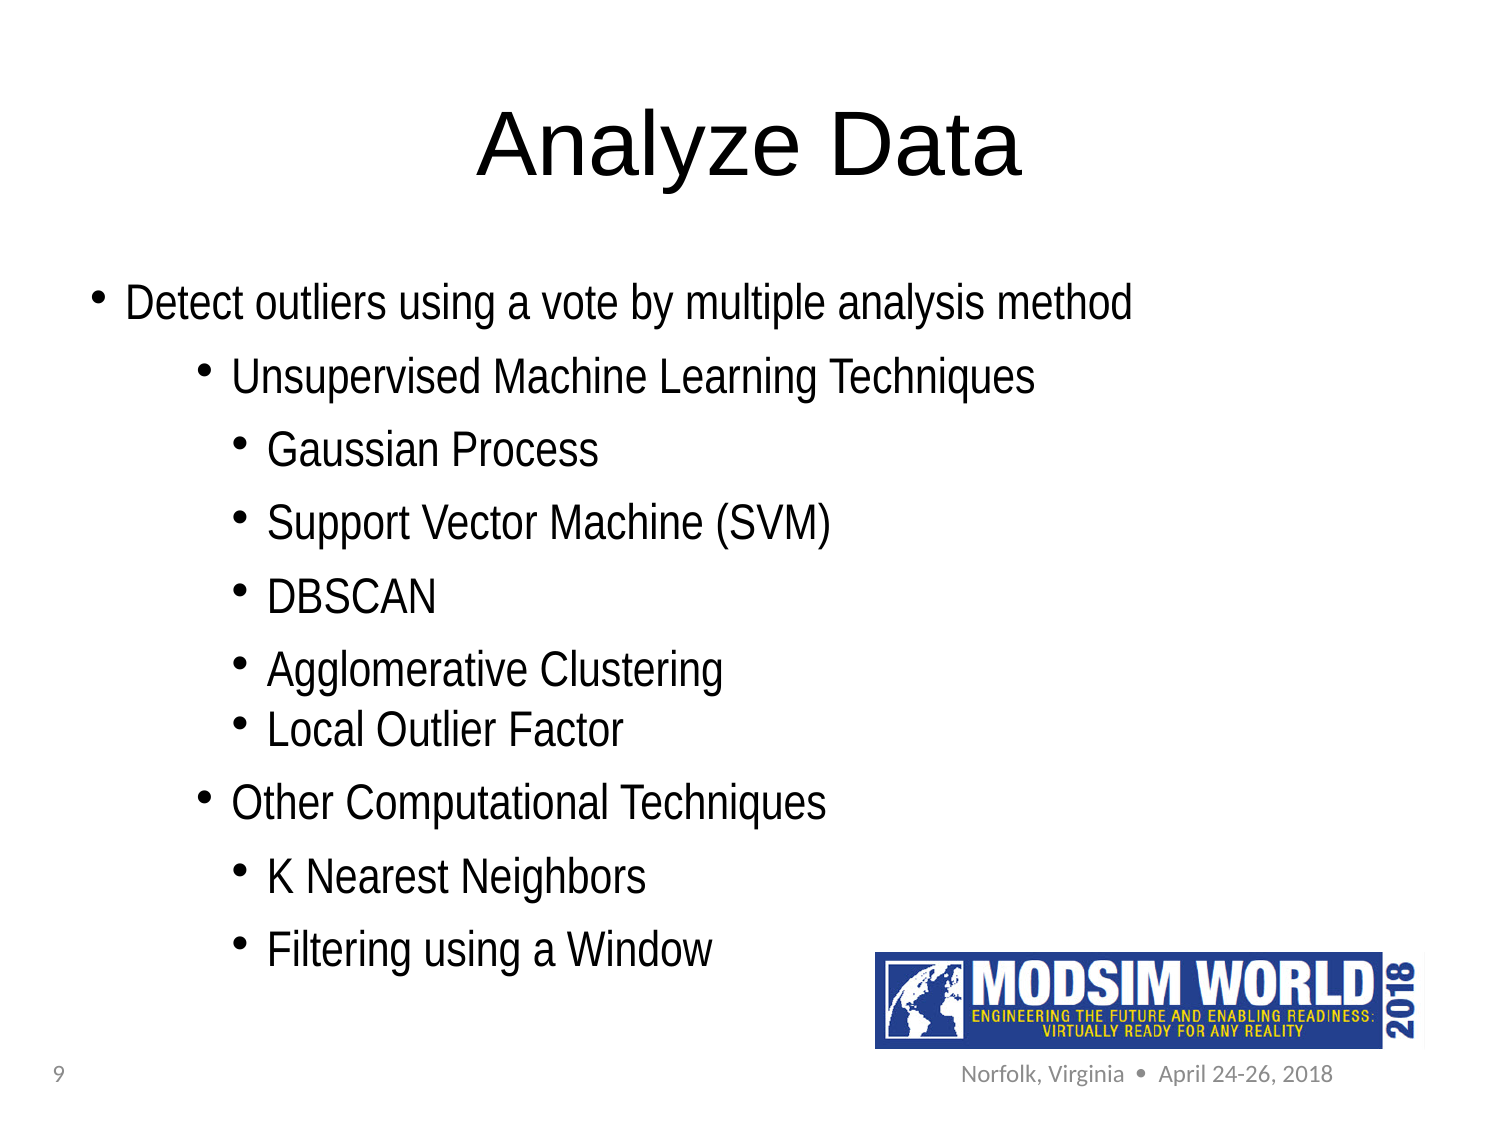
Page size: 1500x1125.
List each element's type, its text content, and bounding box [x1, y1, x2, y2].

text_box Analyze Data [74, 45, 1425, 233]
text_box Detect outliers using a vote by multiple analysis method Unsupervised Machine Learning Techniques Gaussian Process Support Vector Machine (SVM) DBSCAN Agglomerative Clustering Local Outlier Factor Other Computational Techniques K Nearest Neighbors Filtering using a Window [74, 262, 1425, 1005]
text_box <number> [37, 1042, 388, 1103]
picture [875, 1005, 1425, 1042]
text_box Norfolk, Virginia  April 24-26, 2018 [874, 1042, 1427, 1103]
